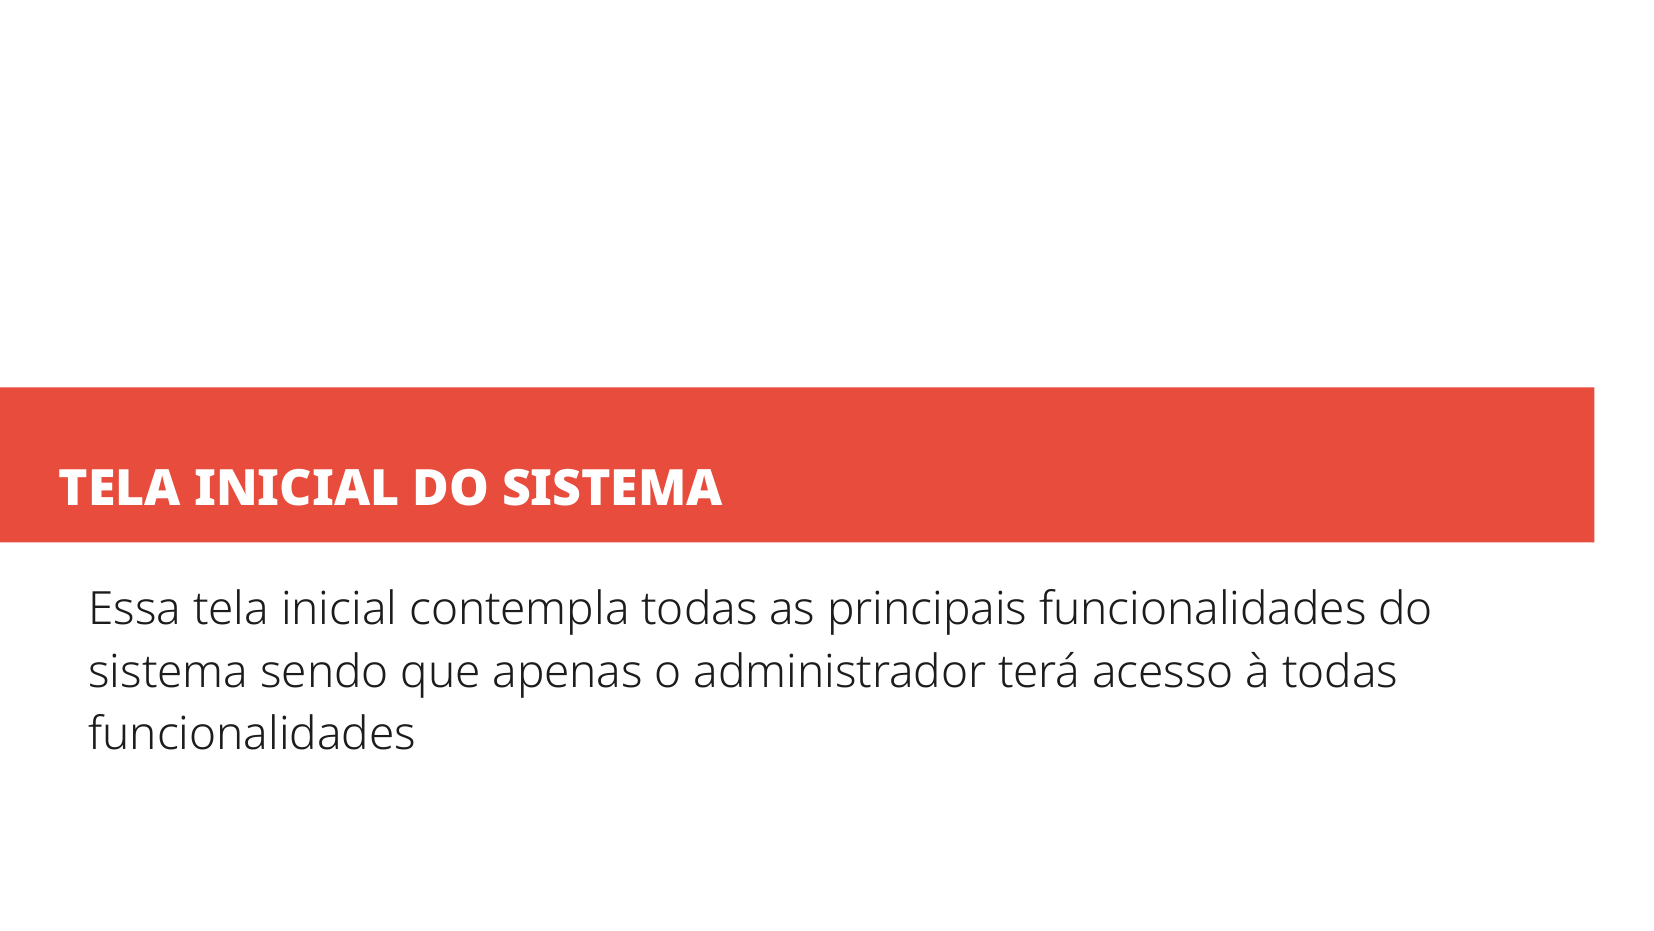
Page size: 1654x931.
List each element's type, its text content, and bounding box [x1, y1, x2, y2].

title TELA INICIAL DO SISTEMA [59, 409, 1595, 521]
subtitle Essa tela inicial contempla todas as principais funcionalidades do sistema sendo que apenas o administrador terá acesso à todas funcionalidades [88, 575, 1595, 886]
